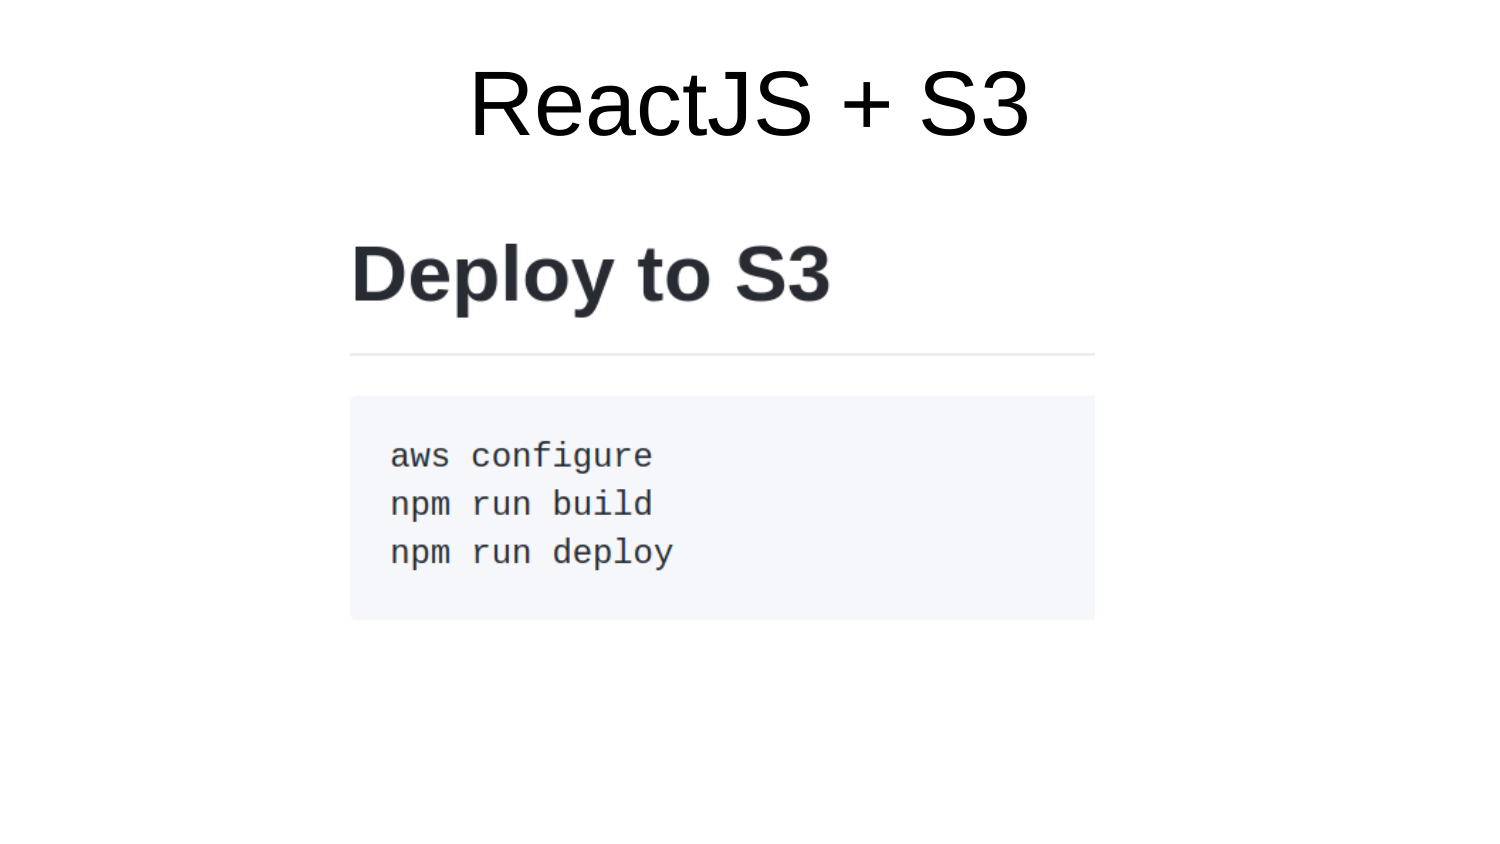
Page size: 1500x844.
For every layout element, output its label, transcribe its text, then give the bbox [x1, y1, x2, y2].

title ReactJS + S3 [75, 33, 1425, 175]
picture [299, 200, 1095, 708]
